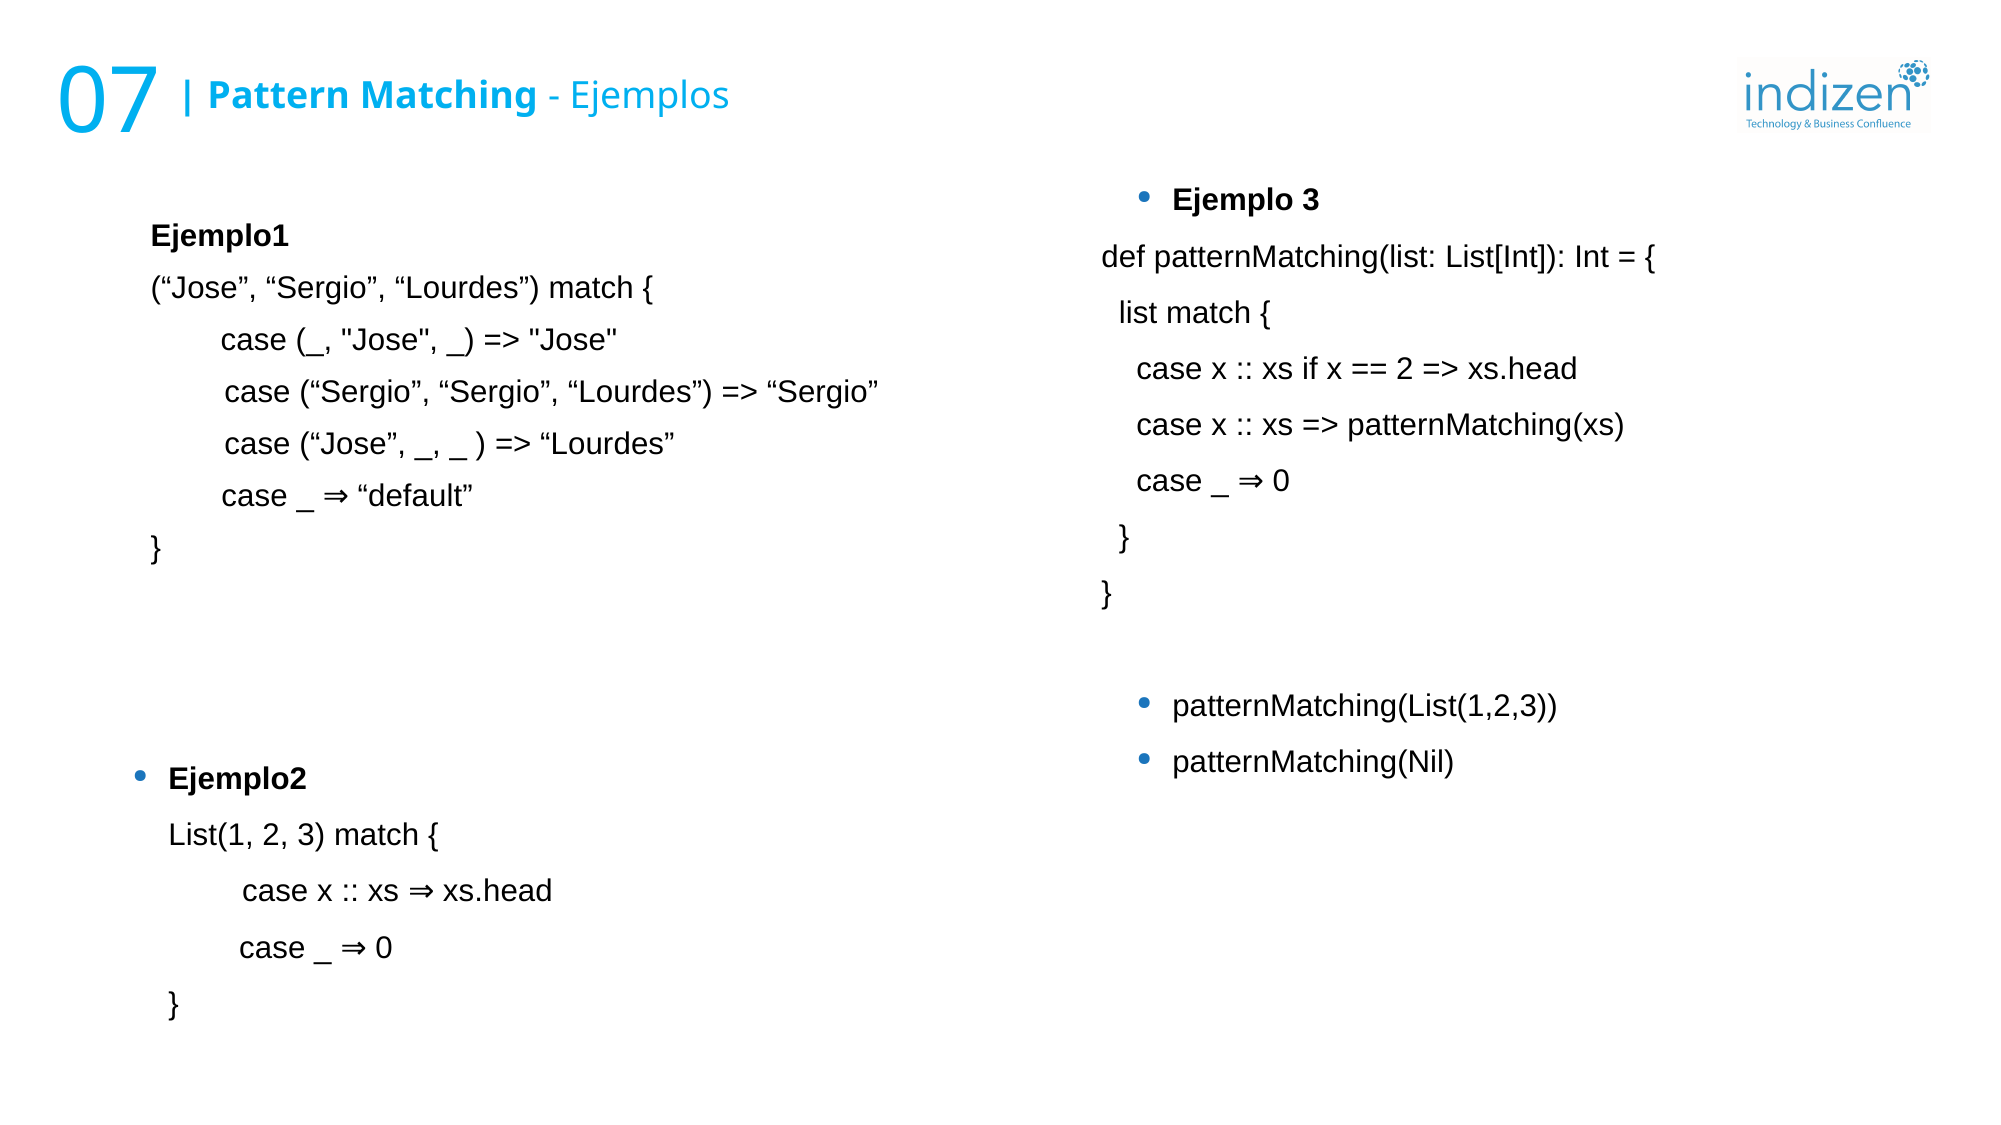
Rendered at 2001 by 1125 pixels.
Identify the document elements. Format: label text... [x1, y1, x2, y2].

text_box Ejemplo1 (“Jose”, “Sergio”, “Lourdes”) match { case (_, "Jose", _) => "Jose" case (“Sergio”, “Sergio”, “Lourdes”) => “Sergio” case (“Jose”, _, _ ) => “Lourdes” case _ ⇒ “default” } [79, 200, 889, 670]
text_box Ejemplo2 List(1, 2, 3) match { case x :: xs ⇒ xs.head case _ ⇒ 0 } [82, 732, 957, 1087]
text_box 07 [69, 72, 96, 126]
text_box 07 [41, 45, 1392, 127]
text_box Ejemplo 3 def patternMatching(list: List[Int]): Int = { list match { case x :: xs if x == 2 => xs.head case x :: xs => patternMatching(xs) case _ ⇒ 0 } } patternMatching(List(1,2,3)) patternMatching(Nil) [1086, 153, 1961, 1099]
text_box | Pattern Matching - Ejemplos [157, 60, 1276, 126]
picture [1737, 57, 1931, 133]
